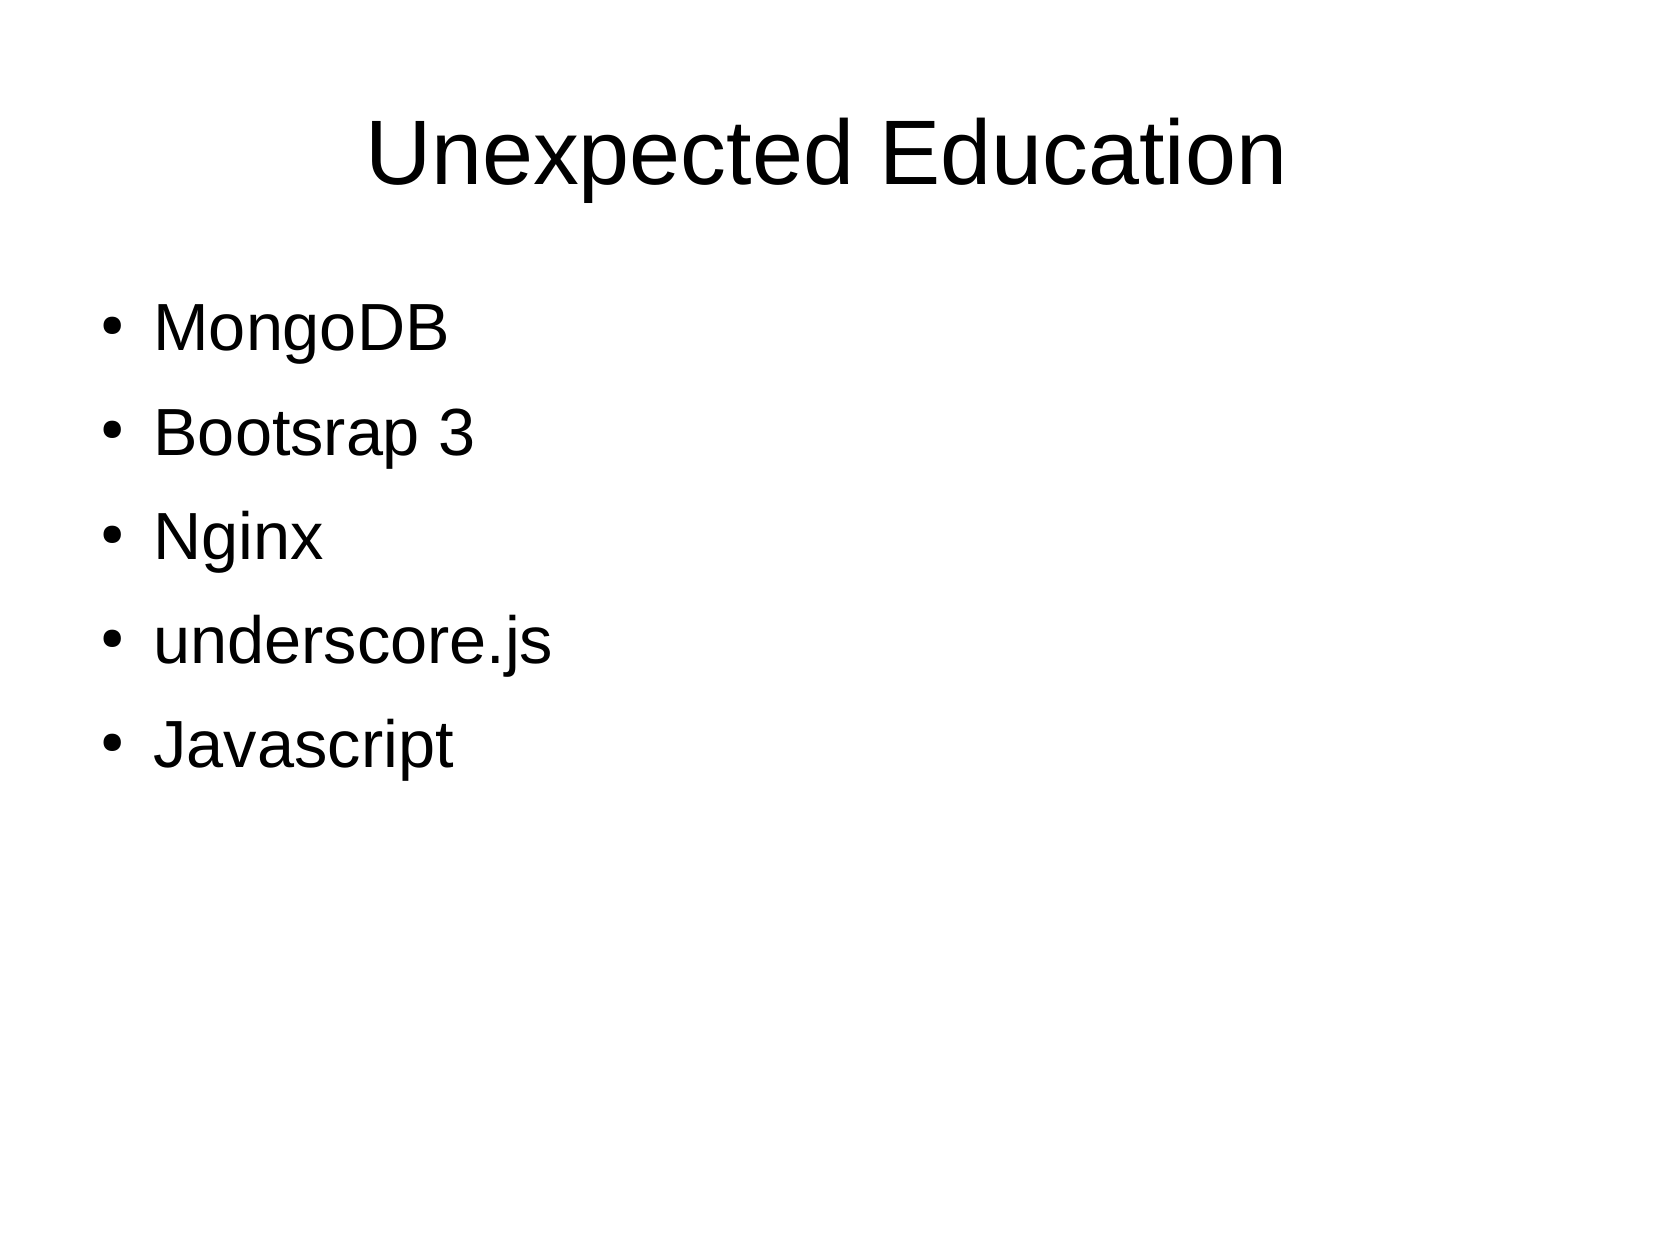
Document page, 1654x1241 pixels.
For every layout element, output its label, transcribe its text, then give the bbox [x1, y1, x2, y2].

list MongoDB Bootsrap 3 Nginx underscore.js Javascript [82, 290, 1571, 1010]
title Unexpected Education [82, 49, 1571, 257]
